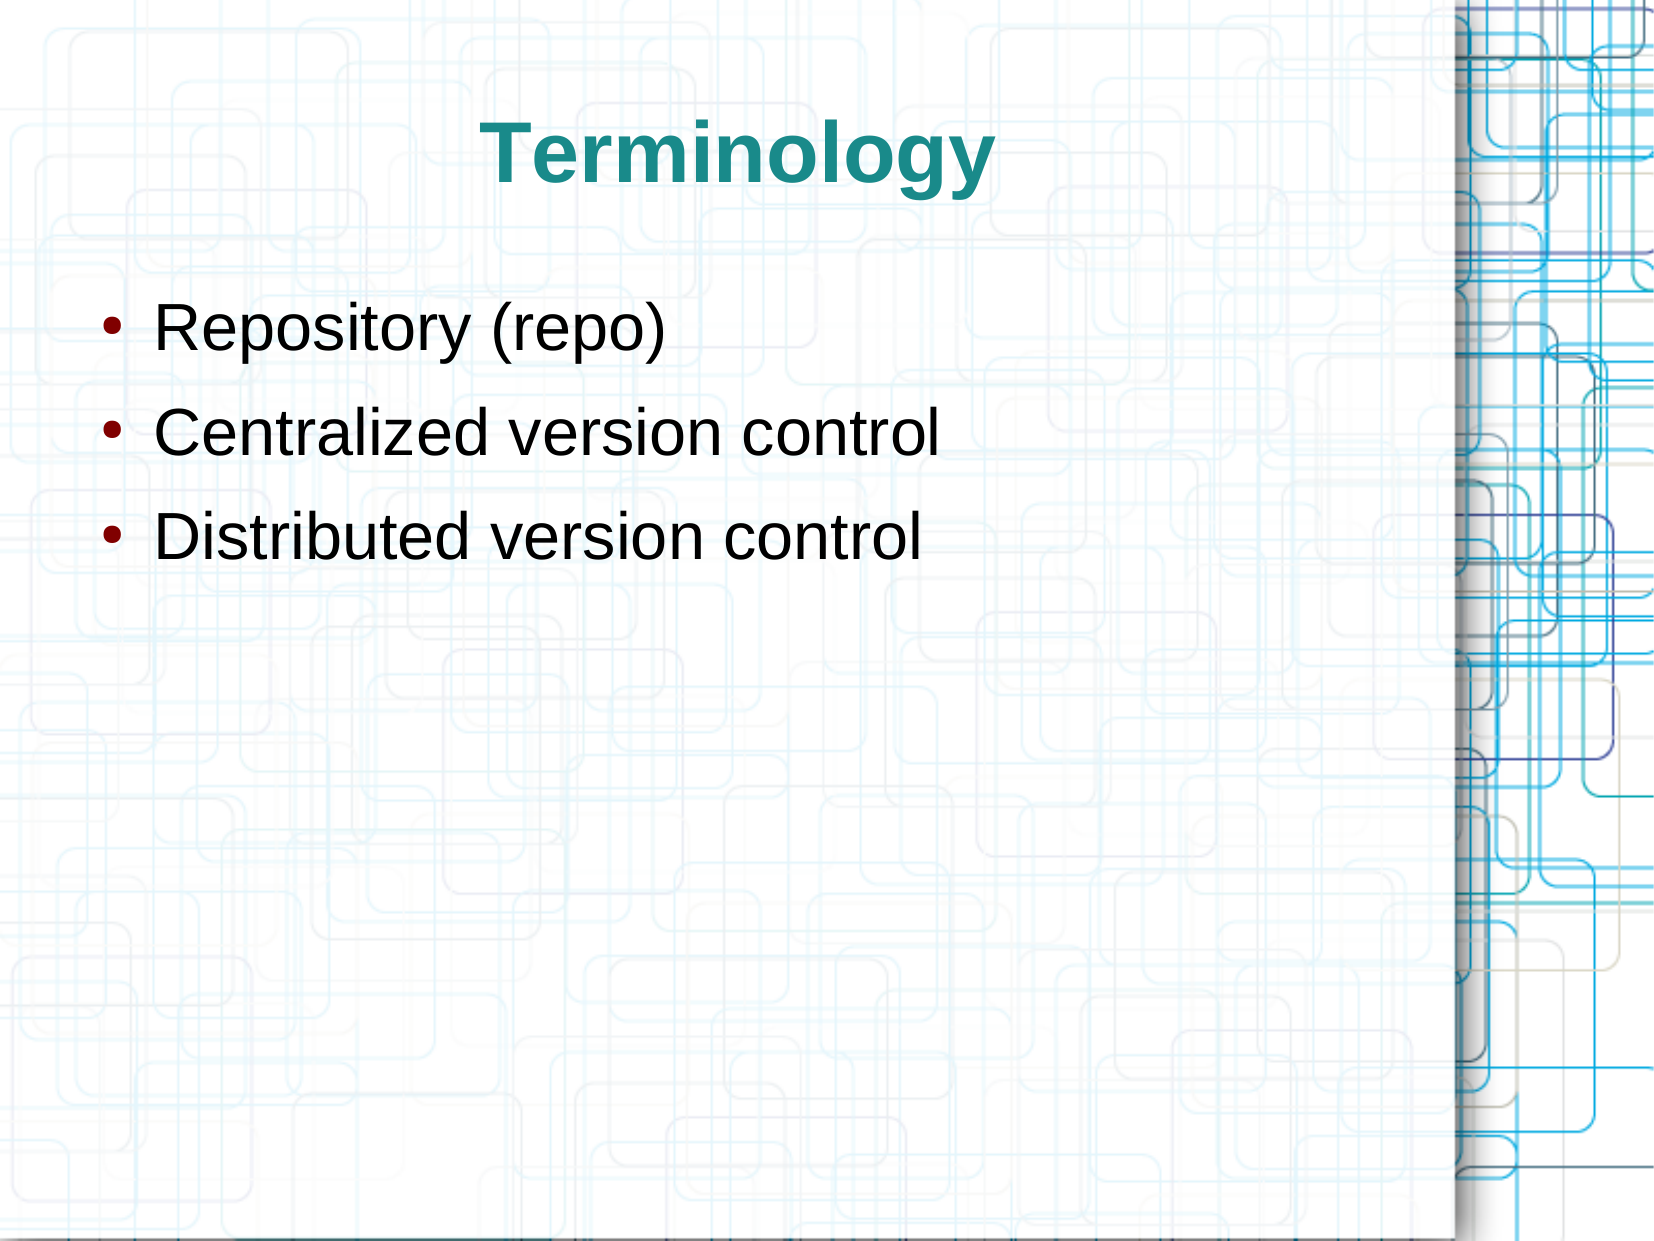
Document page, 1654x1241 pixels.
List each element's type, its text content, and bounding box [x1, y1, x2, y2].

list Repository (repo) Centralized version control Distributed version control [82, 290, 1418, 1010]
picture [0, 0, 1654, 1241]
title Terminology [59, 49, 1418, 257]
